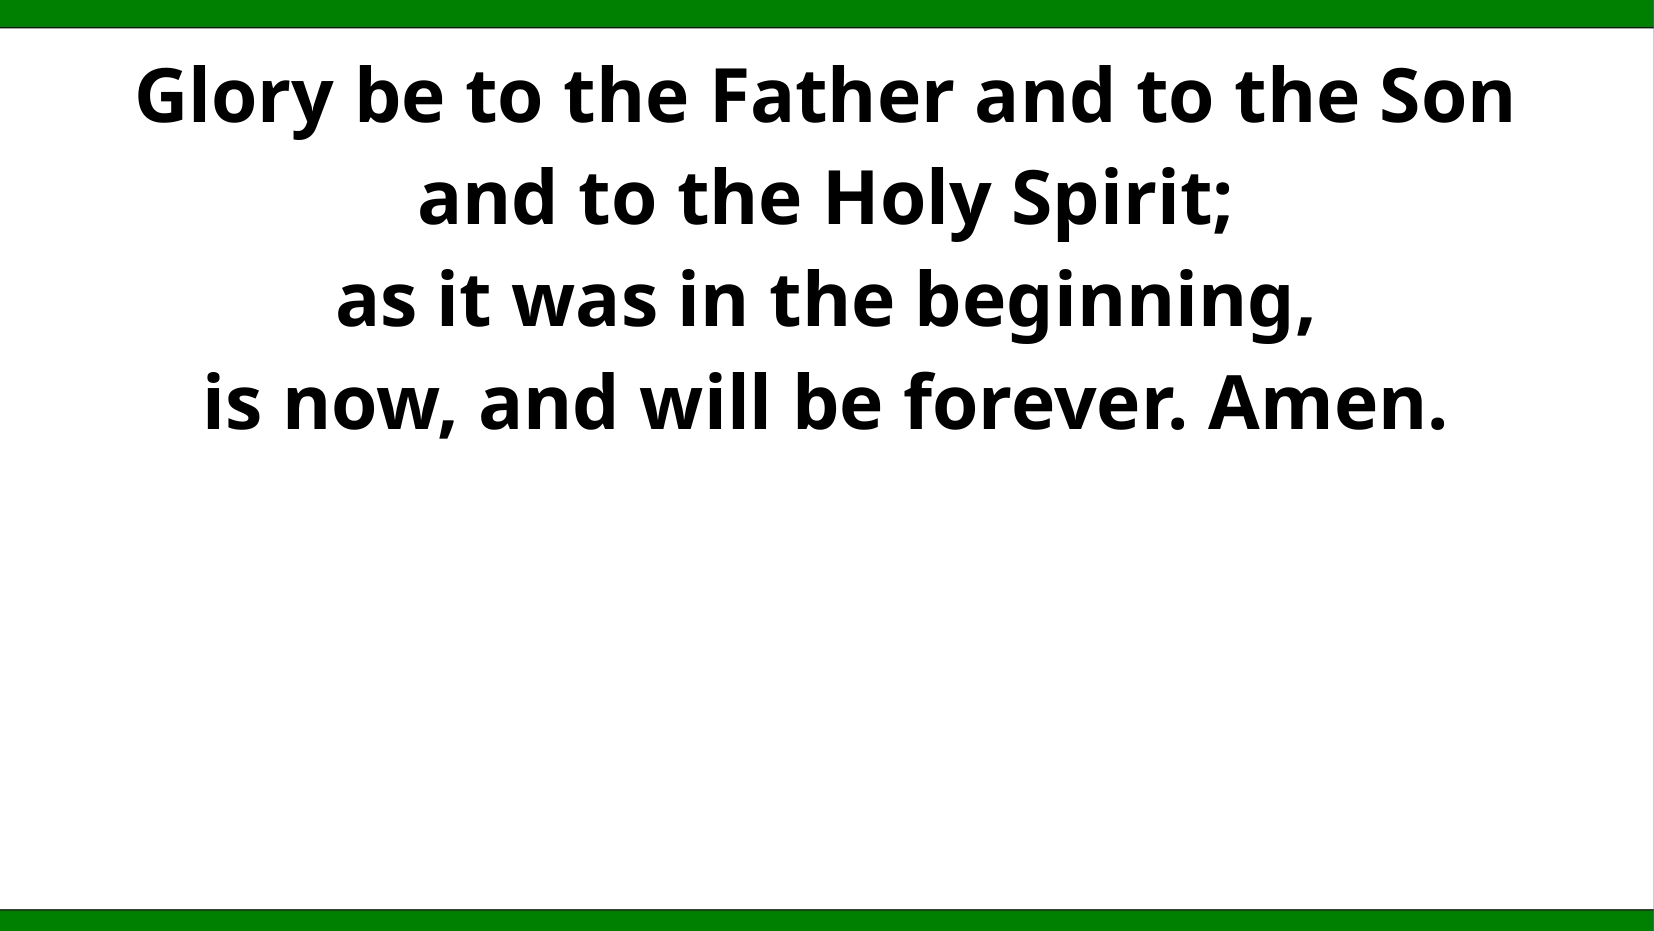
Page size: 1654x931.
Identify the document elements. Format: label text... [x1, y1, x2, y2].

picture [0, 0, 1654, 931]
text_box Glory be to the Father and to the Son and to the Holy Spirit; as it was in the beginning, is now, and will be forever. Amen. [61, 34, 1592, 449]
